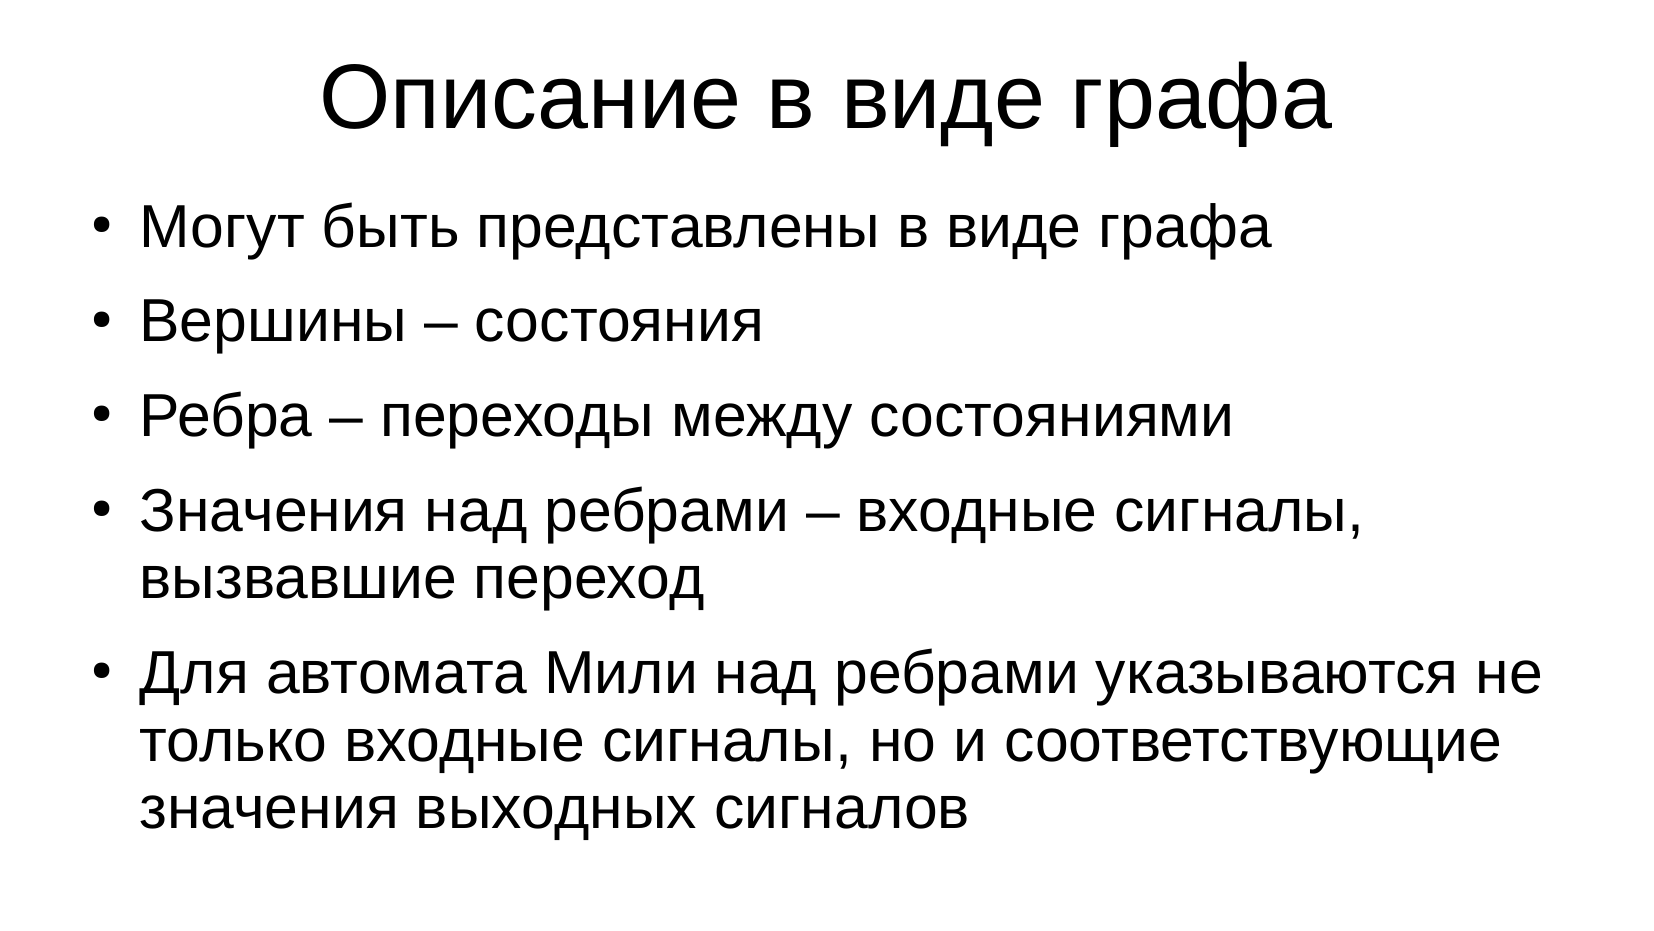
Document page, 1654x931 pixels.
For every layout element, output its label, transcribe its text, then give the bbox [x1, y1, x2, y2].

title Описание в виде графа [82, 19, 1571, 175]
list Могут быть представлены в виде графа Вершины – состояния Ребра – переходы между состояниями Значения над ребрами – входные сигналы, вызвавшие переход Для автомата Мили над ребрами указываются не только входные сигналы, но и соответствующие значения выходных сигналов [75, 192, 1591, 853]
